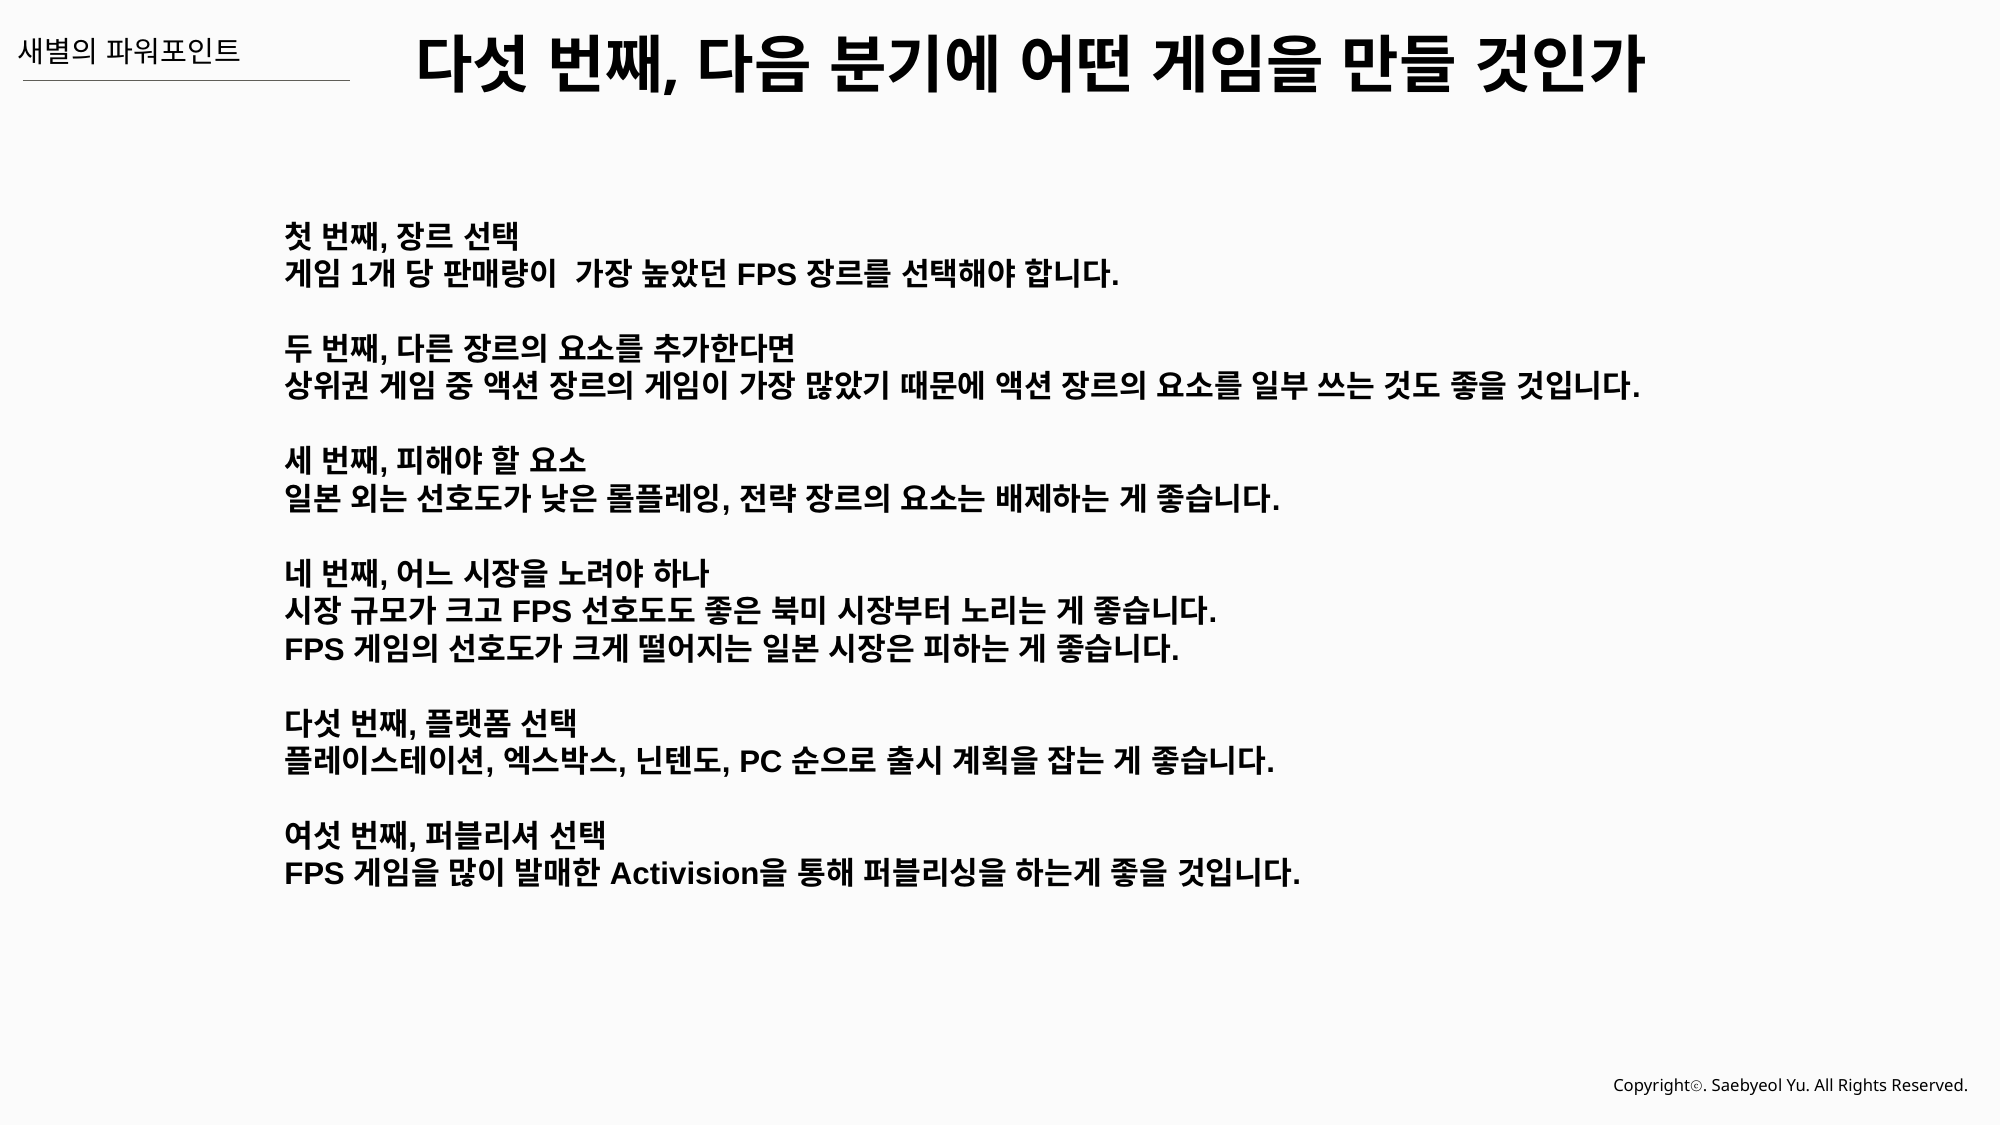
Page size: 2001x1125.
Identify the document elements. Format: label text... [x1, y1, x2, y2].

text_box 새별의 파워포인트 [2, 25, 257, 76]
text_box 다섯 번째, 다음 분기에 어떤 게임을 만들 것인가 [400, 17, 1662, 108]
text_box 첫 번째, 장르 선택 게임 1개 당 판매량이 가장 높았던 FPS 장르를 선택해야 합니다. 두 번째, 다른 장르의 요소를 추가한다면 상위권 게임 중 액션 장르의 게임이 가장 많았기 때문에 액션 장르의 요소를 일부 쓰는 것도 좋을 것입니다. 세 번째, 피해야 할 요소 일본 외는 선호도가 낮은 롤플레잉, 전략 장르의 요소는 배제하는 게 좋습니다. 네 번째, 어느 시장을 노려야 하나 시장 규모가 크고 FPS 선호도도 좋은 북미 시장부터 노리는 게 좋습니다. FPS 게임의 선호도가 크게 떨어지는 일본 시장은 피하는 게 좋습니다. 다섯 번째, 플랫폼 선택 플레이스테이션, 엑스박스, 닌텐도, PC 순으로 출시 계획을 잡는 게 좋습니다. 여섯 번째, 퍼블리셔 선택 FPS 게임을 많이 발매한 Activision을 통해 퍼블리싱을 하는게 좋을 것입니다. [269, 209, 1656, 899]
